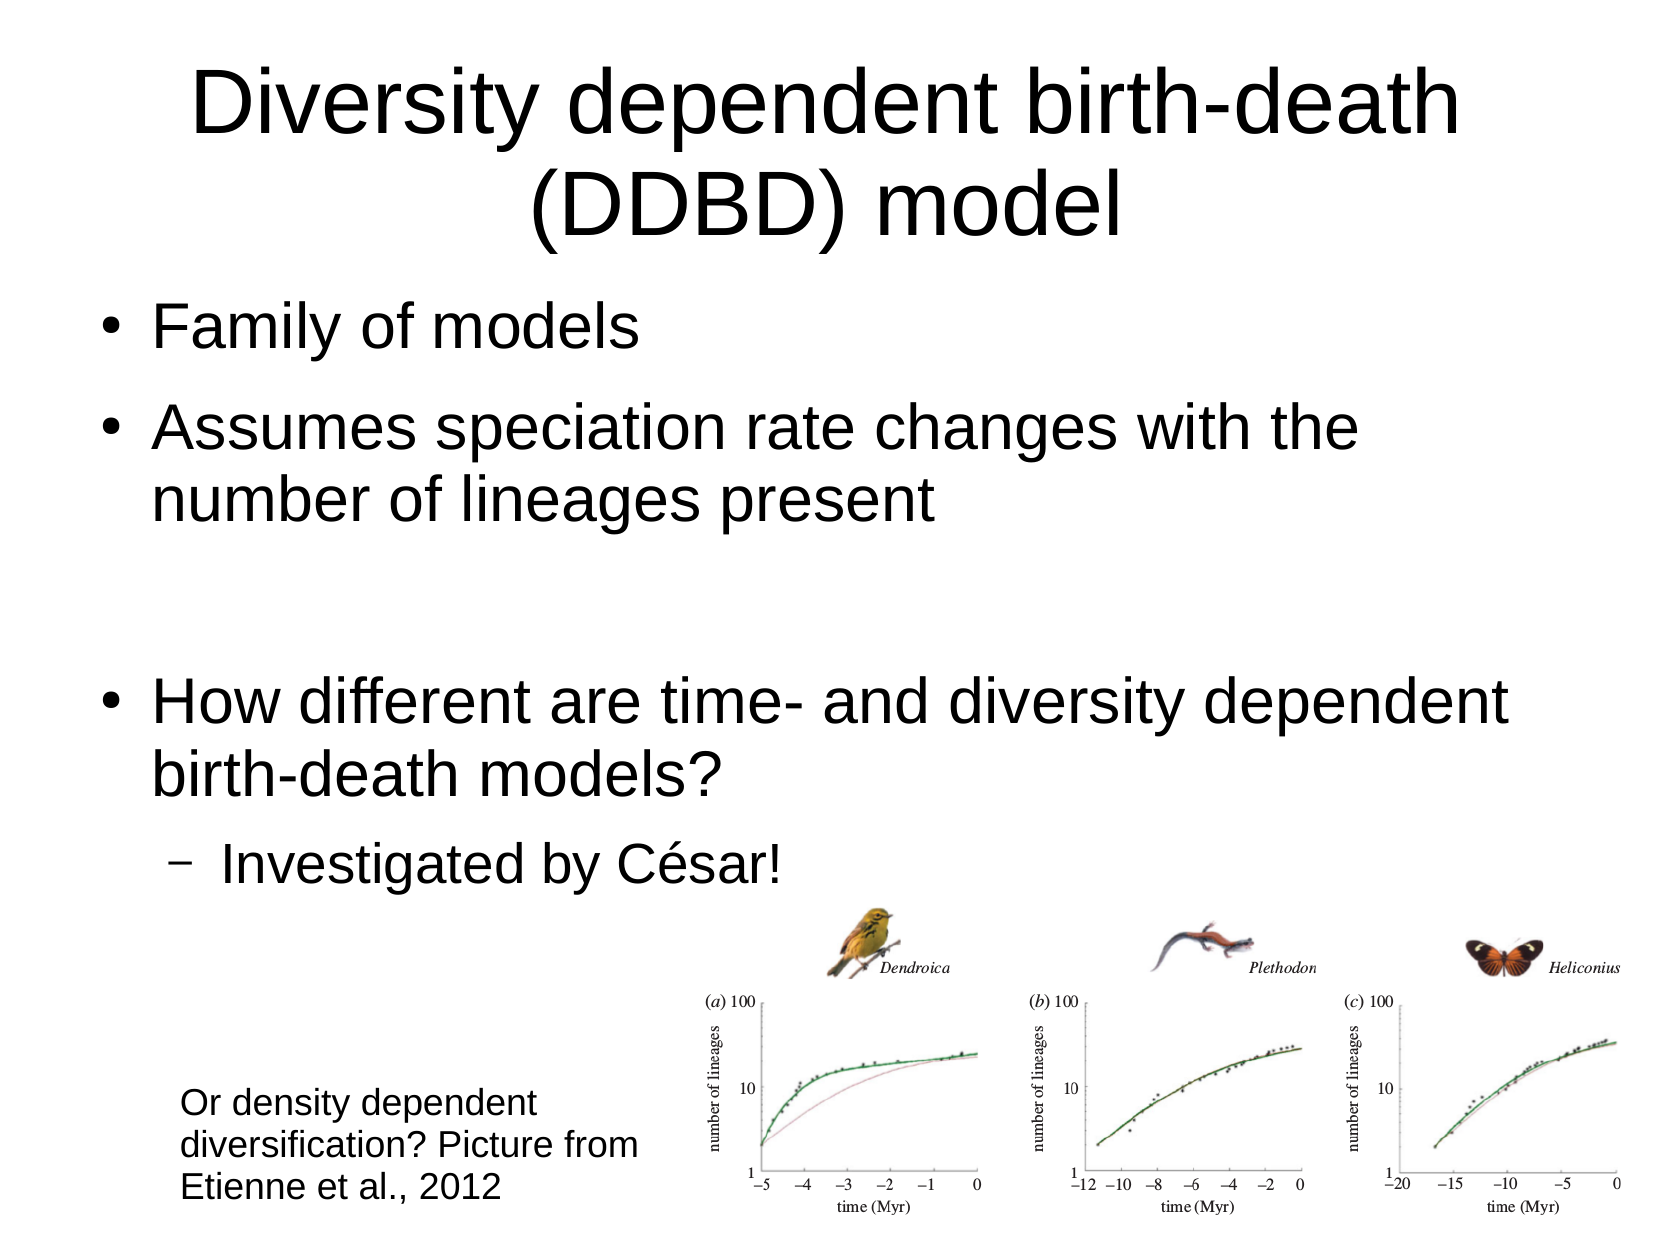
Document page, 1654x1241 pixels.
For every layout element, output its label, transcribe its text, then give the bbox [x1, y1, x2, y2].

title Diversity dependent birth-death (DDBD) model [82, 49, 1571, 257]
picture [705, 907, 1621, 1216]
text_box Or density dependent diversification? Picture from Etienne et al., 2012 [165, 1074, 661, 1216]
list Family of models Assumes speciation rate changes with the number of lineages present How different are time- and diversity dependent birth-death models? Investigated by César! [82, 290, 1571, 901]
